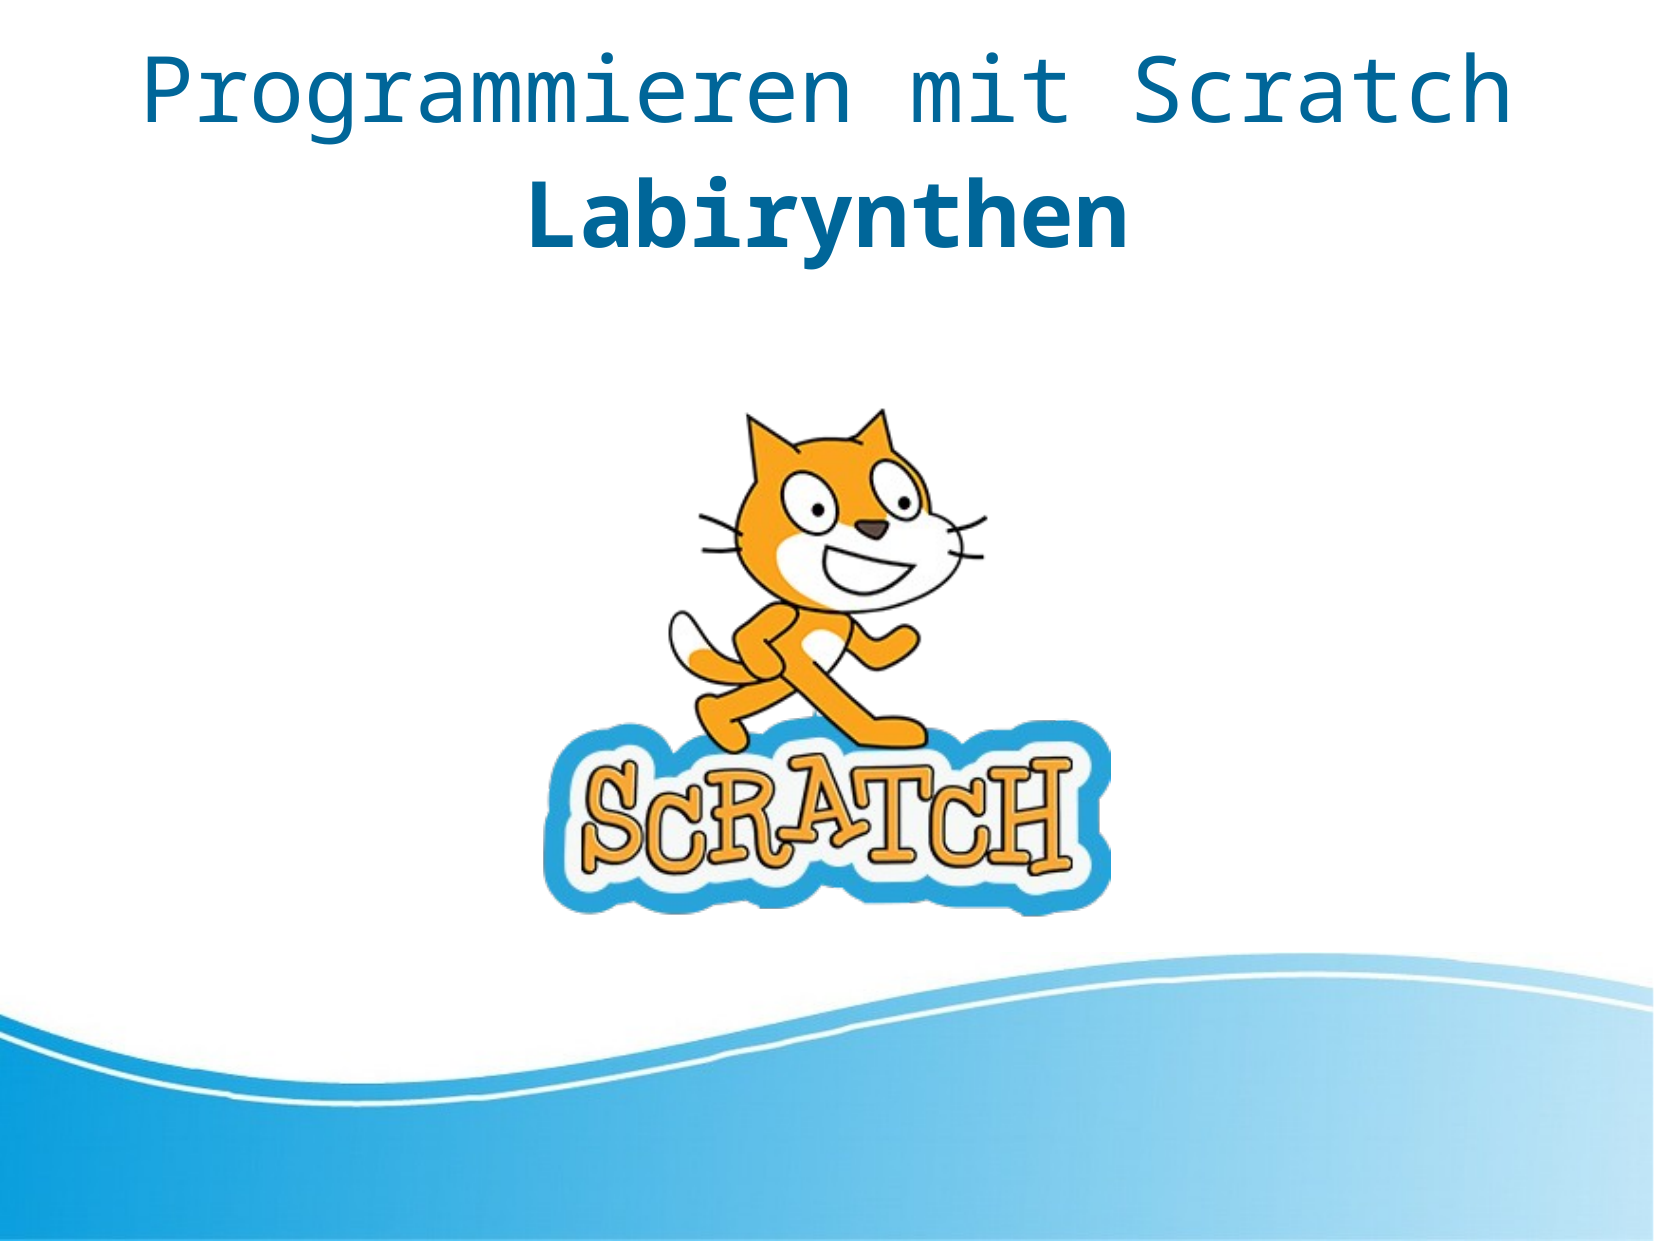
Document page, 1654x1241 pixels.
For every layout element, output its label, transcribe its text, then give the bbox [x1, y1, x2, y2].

title Programmieren mit Scratch Labirynthen [82, 29, 1571, 520]
picture [542, 520, 1111, 947]
picture [0, 952, 1654, 1241]
